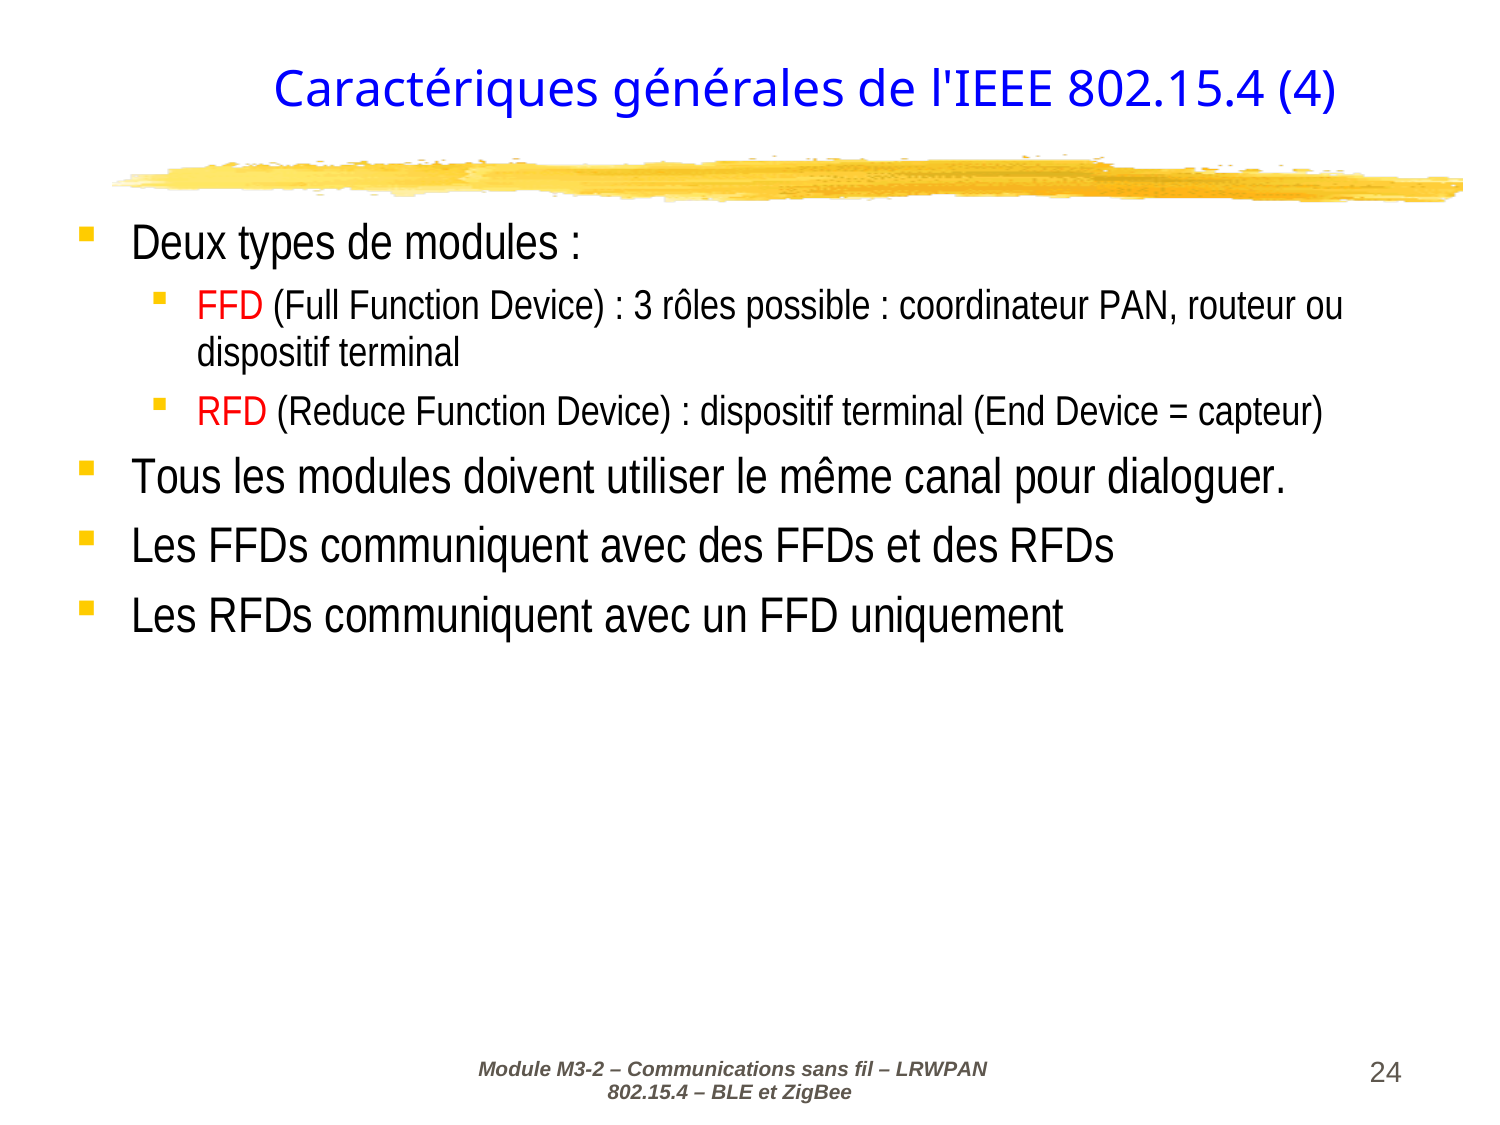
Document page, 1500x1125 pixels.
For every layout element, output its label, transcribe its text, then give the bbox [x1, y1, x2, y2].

title Caractériques générales de l'IEEE 802.15.4 (4) [62, 37, 1338, 138]
list Deux types de modules : FFD (Full Function Device) : 3 rôles possible : coordinateur PAN, routeur ou dispositif terminal RFD (Reduce Function Device) : dispositif terminal (End Device = capteur) Tous les modules doivent utiliser le même canal pour dialoguer. Les FFDs communiquent avec des FFDs et des RFDs Les RFDs communiquent avec un FFD uniquement [74, 212, 1417, 647]
picture [112, 149, 1463, 213]
